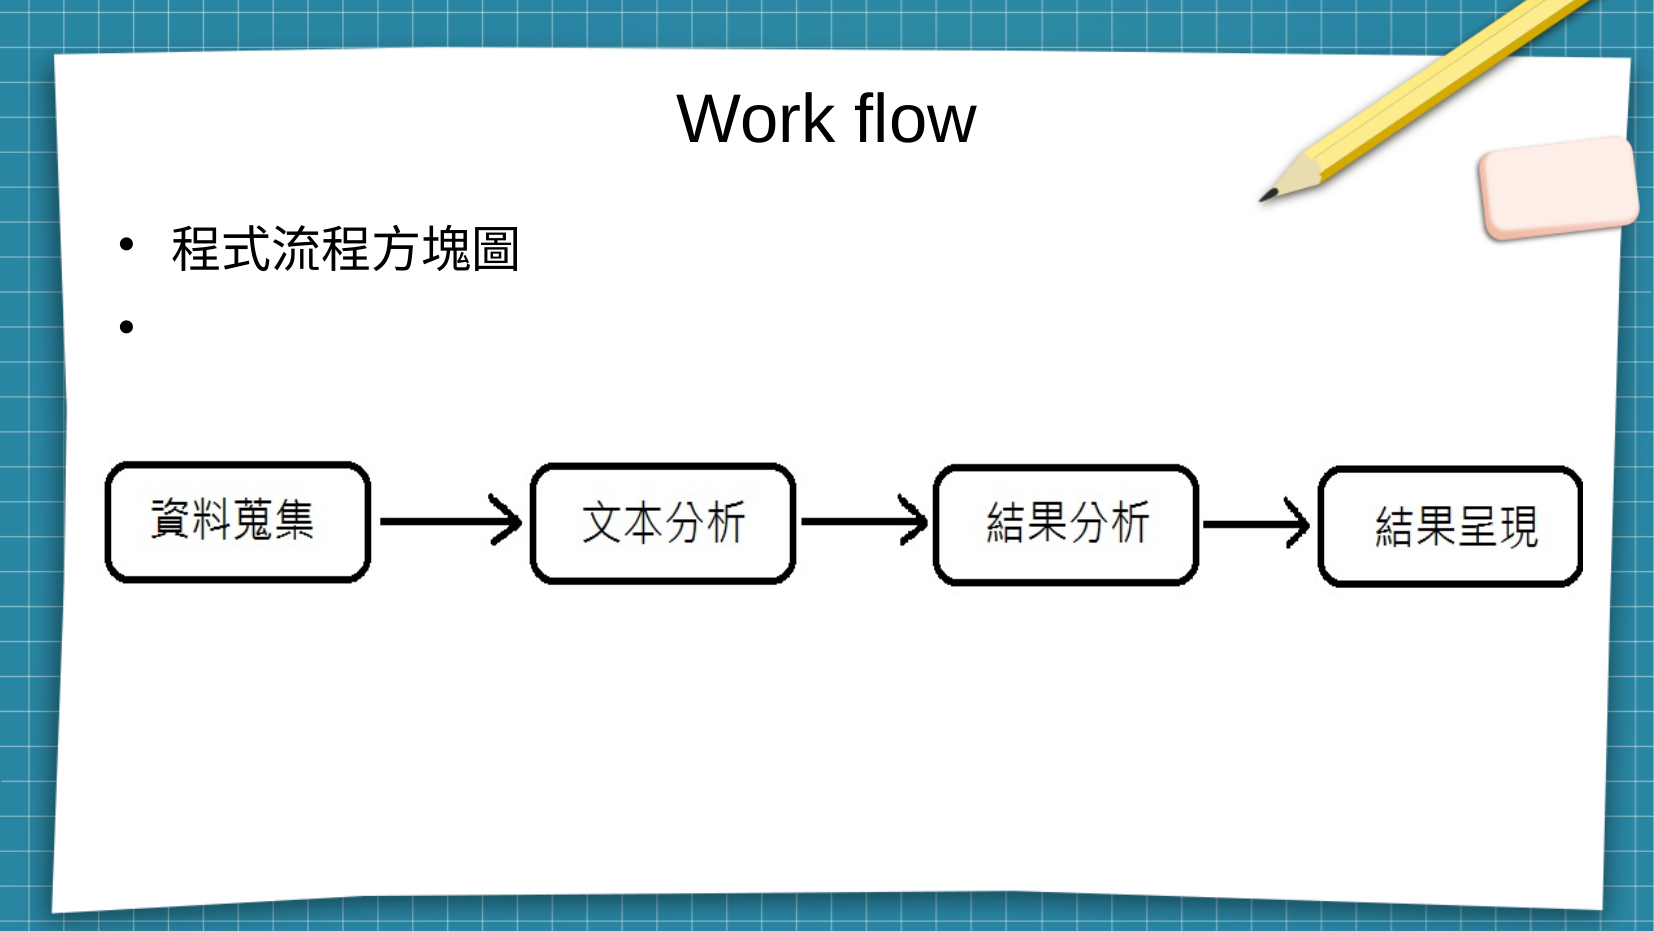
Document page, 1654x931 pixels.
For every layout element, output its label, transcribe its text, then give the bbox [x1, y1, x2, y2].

text_box Work flow [82, 37, 1571, 193]
picture [97, 457, 1583, 604]
text_box 程式流程方塊圖 [82, 217, 1571, 758]
